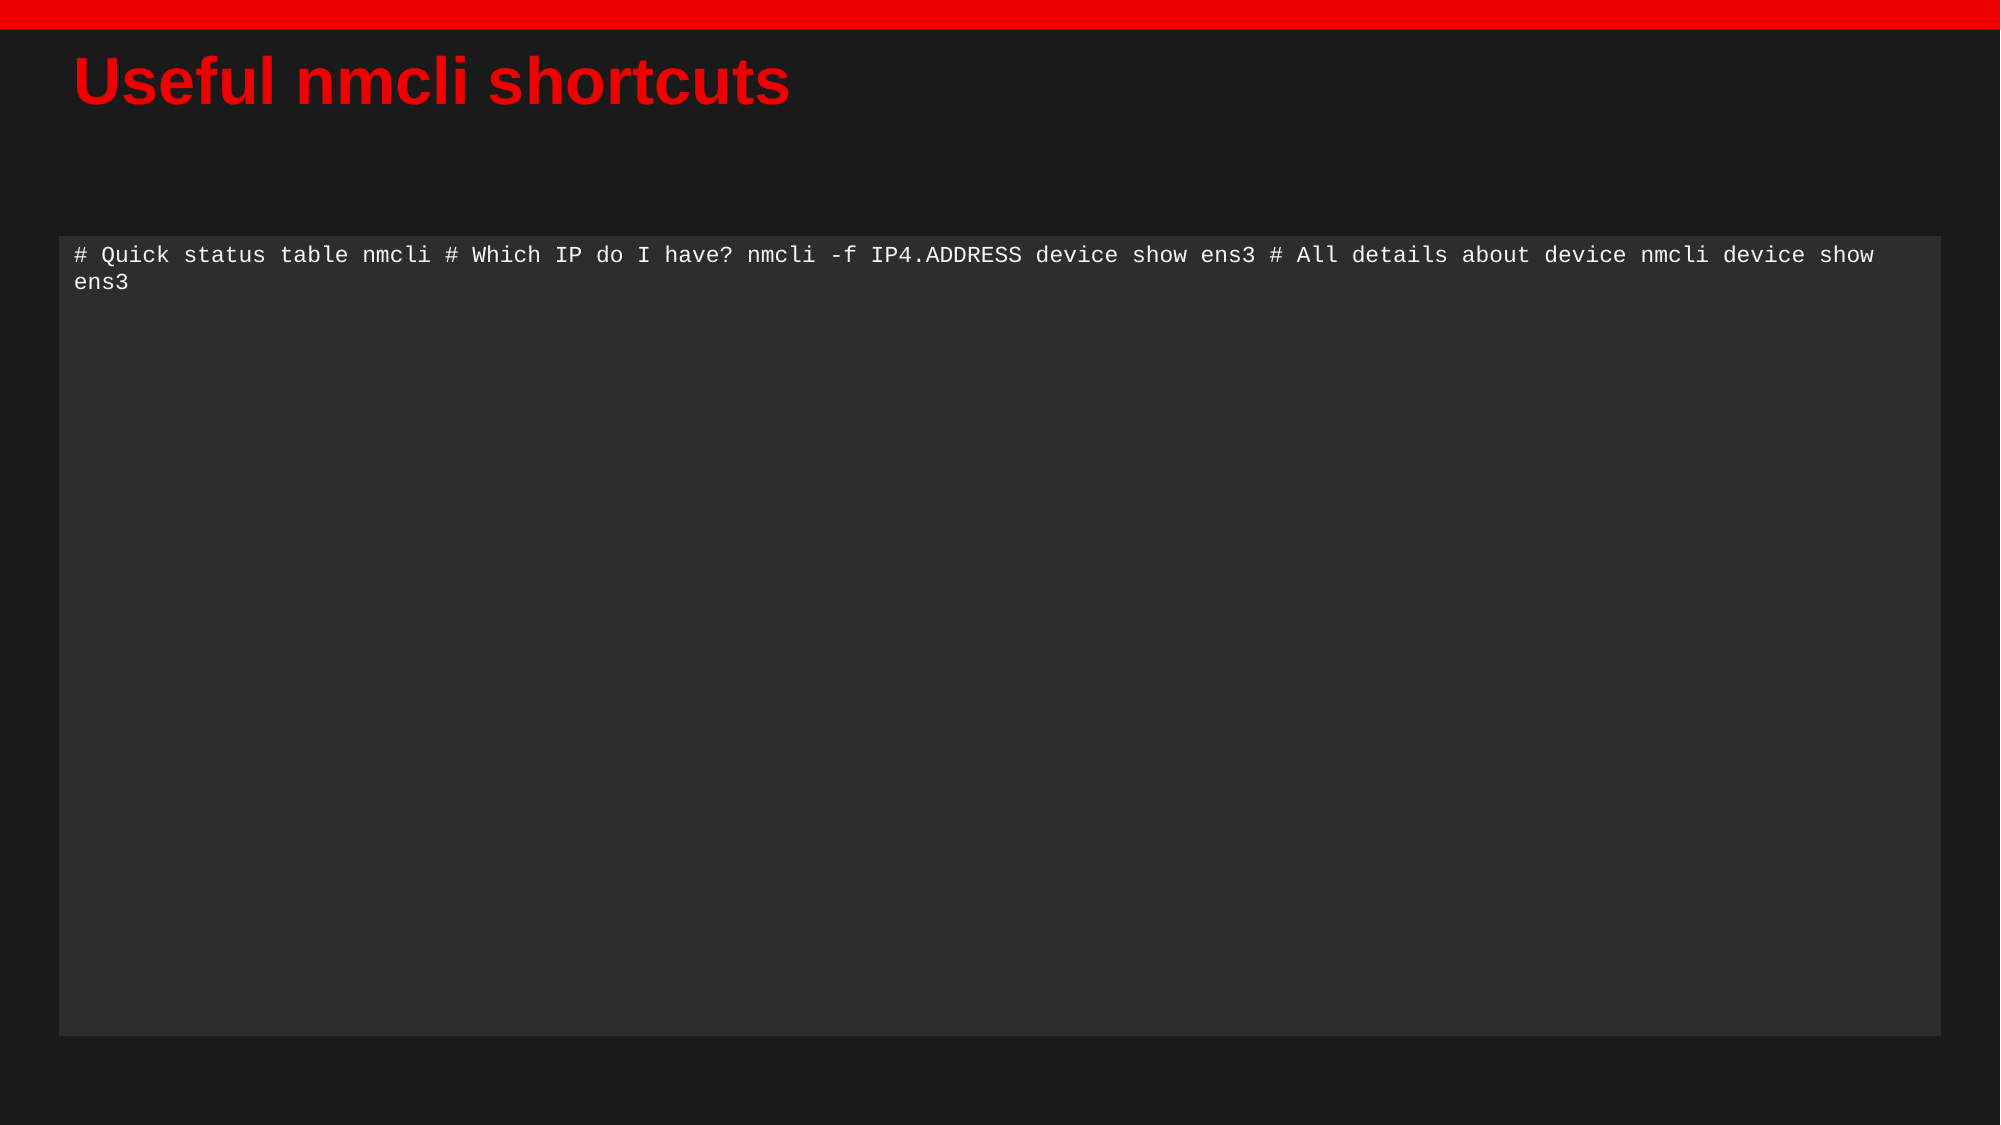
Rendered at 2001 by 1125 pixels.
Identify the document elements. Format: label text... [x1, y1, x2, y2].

text_box # Quick status table nmcli # Which IP do I have? nmcli -f IP4.ADDRESS device show ens3 # All details about device nmcli device show ens3 [59, 236, 1942, 1037]
text_box Useful nmcli shortcuts [59, 36, 1942, 208]
text_box [0, 0, 2001, 30]
